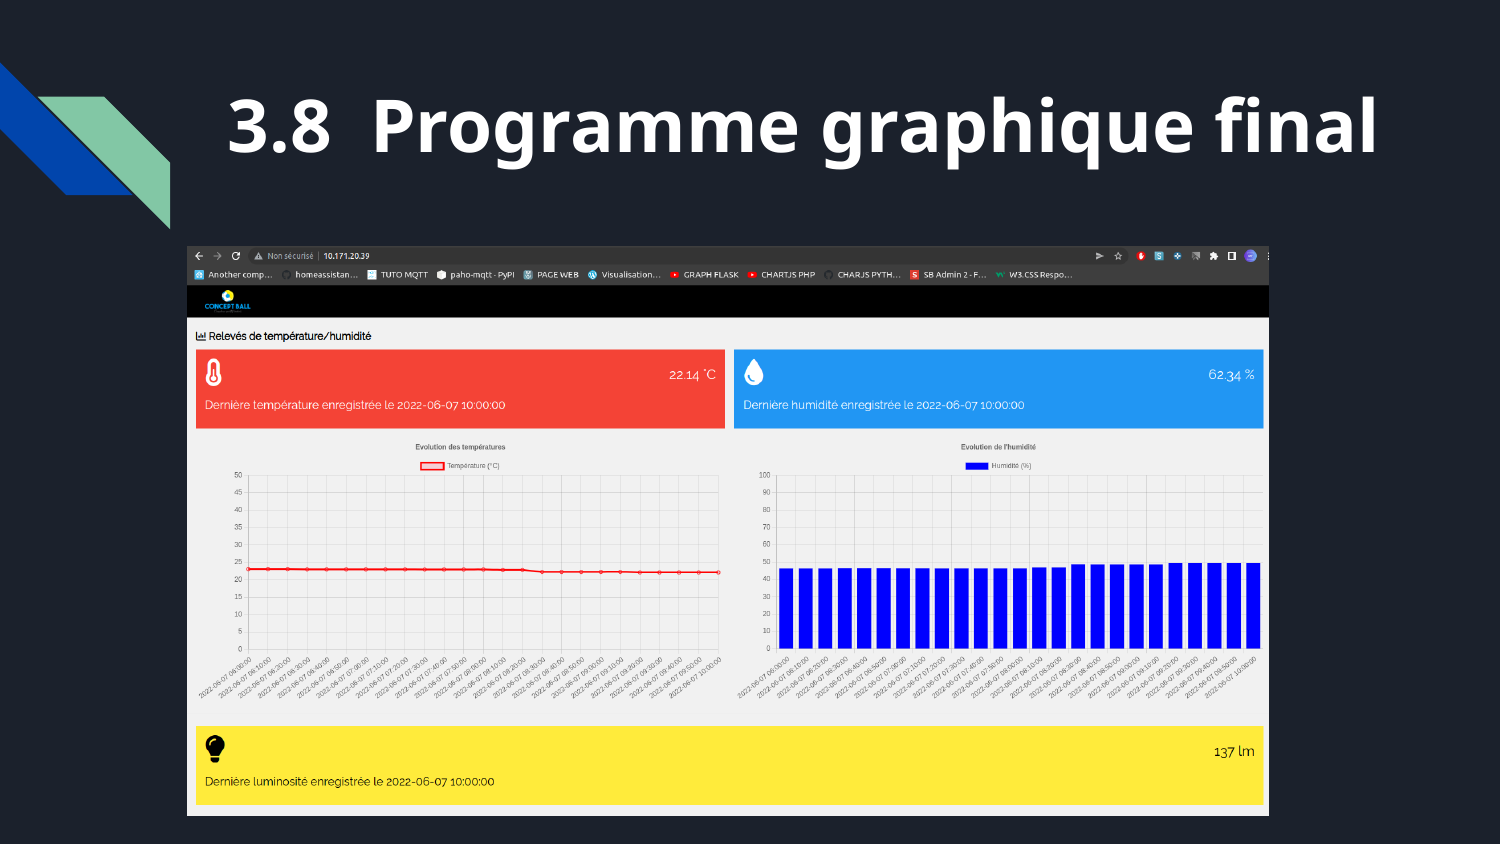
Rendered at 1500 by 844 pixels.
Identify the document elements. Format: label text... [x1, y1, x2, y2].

title 3.8 Programme graphique final [212, 64, 1477, 215]
picture [187, 246, 1269, 816]
